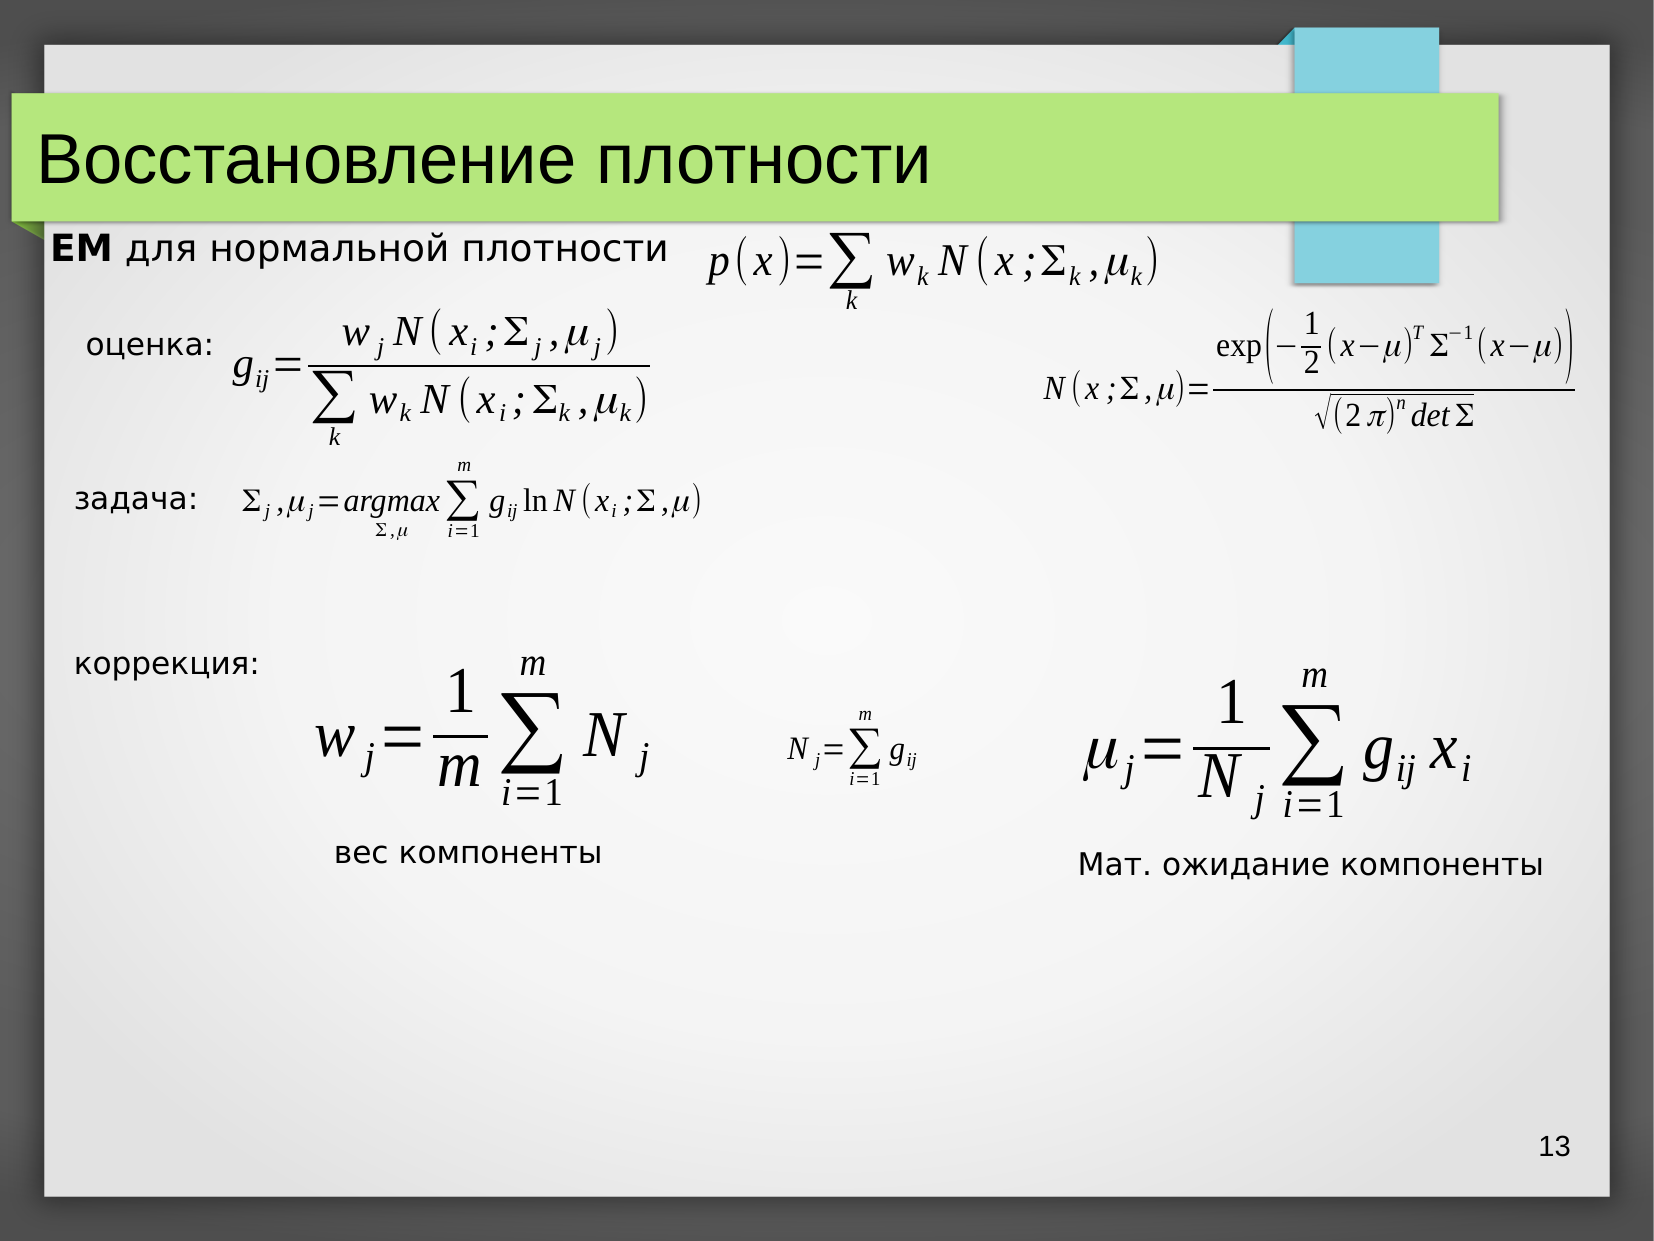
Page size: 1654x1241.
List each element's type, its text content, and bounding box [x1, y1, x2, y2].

chart [779, 706, 924, 792]
chart [696, 229, 1583, 438]
chart [307, 649, 657, 818]
text_box EM для нормальной плотности [35, 219, 1170, 296]
chart [224, 307, 659, 454]
text_box коррекция: [59, 637, 284, 697]
text_box вес компоненты [318, 826, 662, 886]
chart [1074, 661, 1478, 830]
picture [0, 0, 1654, 1241]
title Восстановление плотности [35, 118, 1489, 200]
text_box Мат. ожидание компоненты [1062, 838, 1571, 910]
text_box задача: [59, 473, 225, 532]
chart [234, 458, 709, 544]
text_box оценка: [70, 318, 224, 378]
